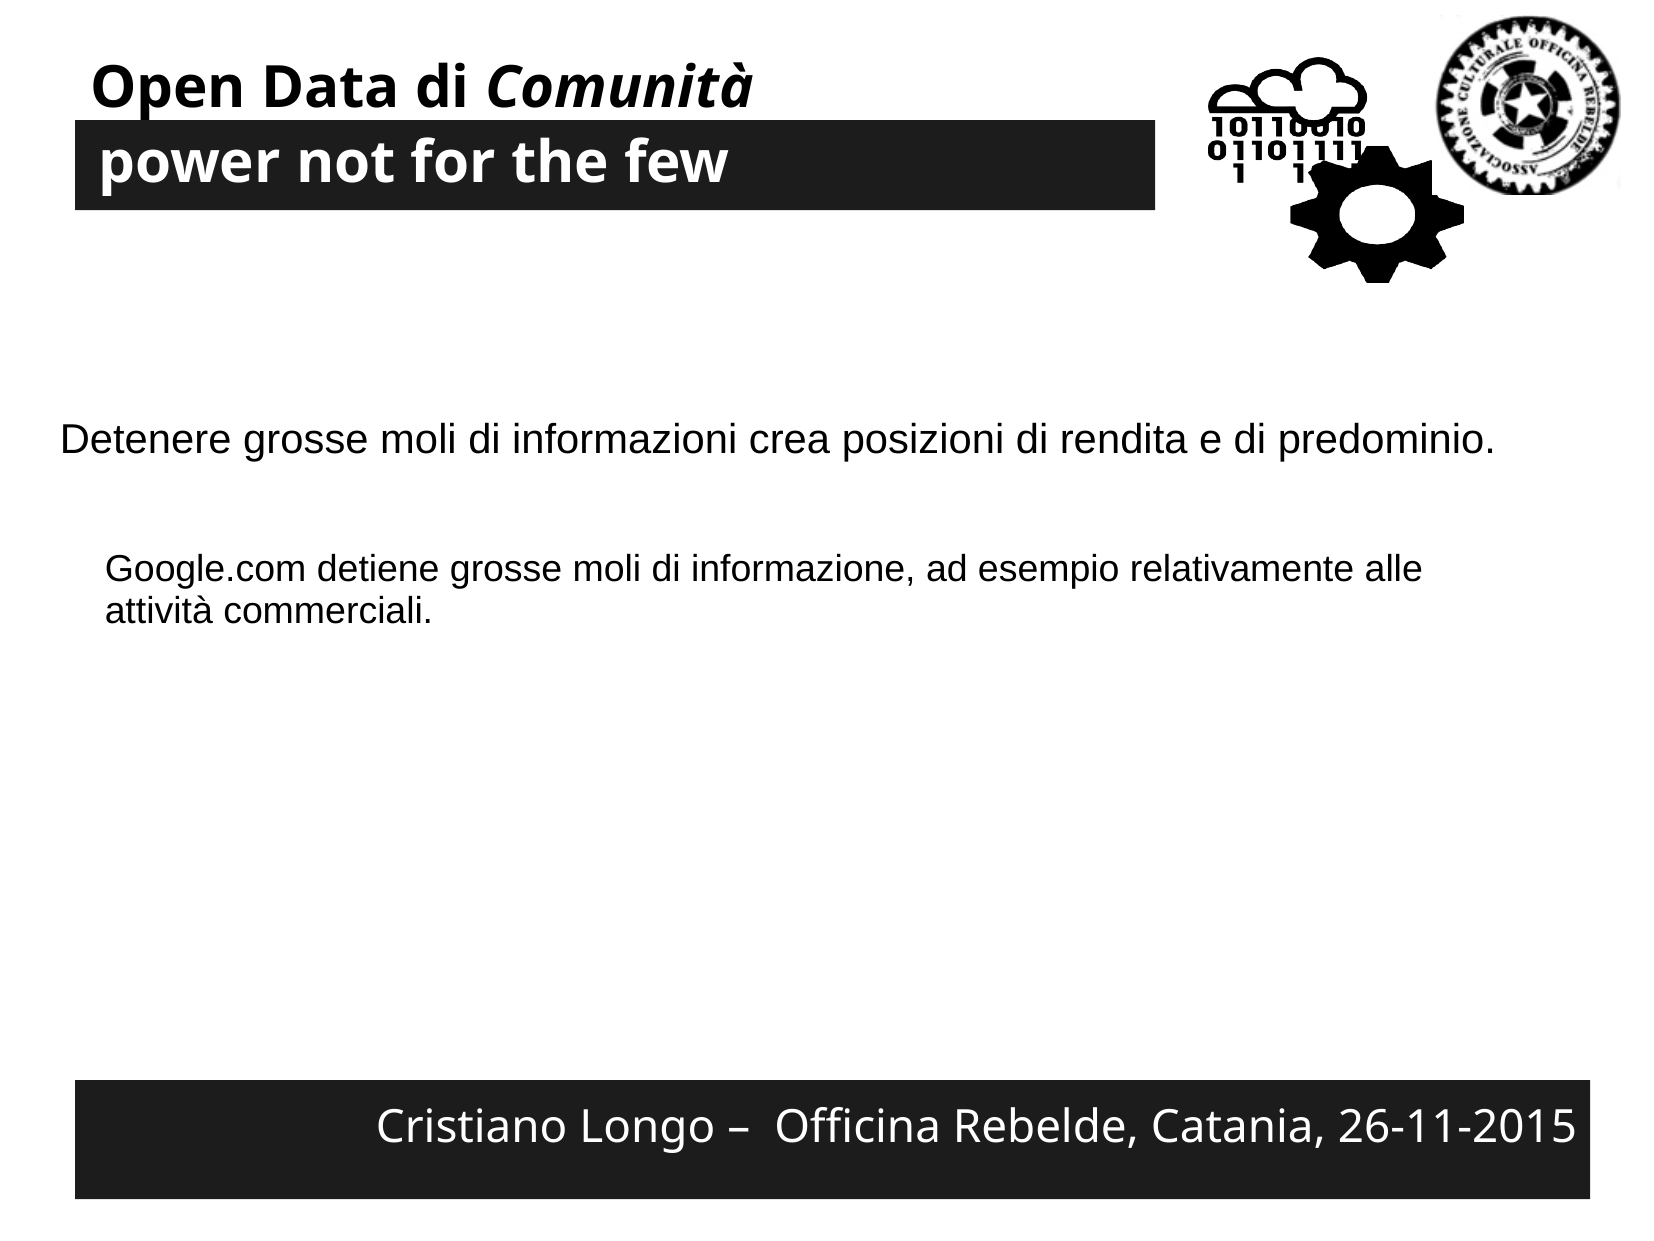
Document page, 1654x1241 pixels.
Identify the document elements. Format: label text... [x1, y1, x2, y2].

picture [1208, 15, 1621, 283]
list Cristiano Longo – Officina Rebelde, Catania, 26-11-2015 [75, 1080, 1591, 1200]
text_box Detenere grosse moli di informazioni crea posizioni di rendita e di predominio. [45, 408, 1531, 511]
list Open Data di Comunità [75, 45, 1325, 166]
text_box Google.com detiene grosse moli di informazione, ad esempio relativamente alle attività commerciali. [90, 540, 1438, 723]
list power not for the few [75, 120, 1156, 211]
